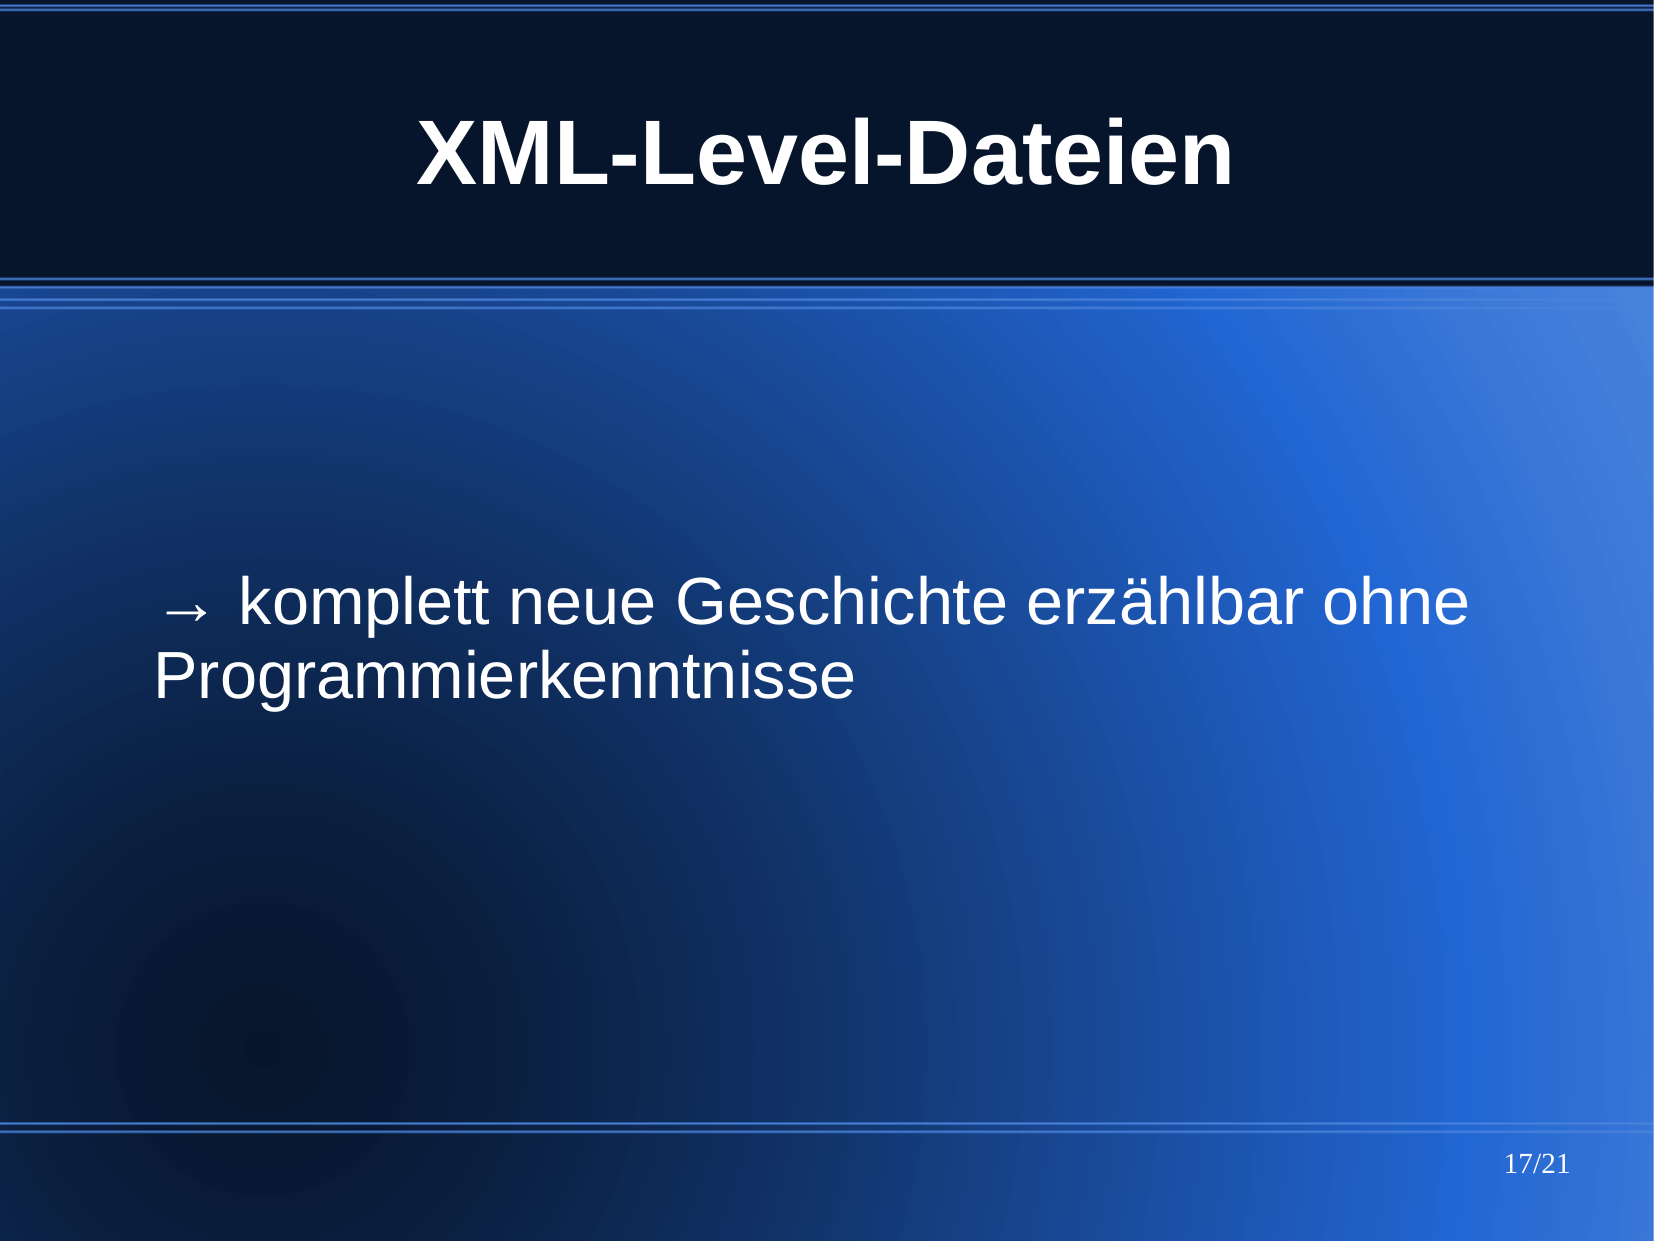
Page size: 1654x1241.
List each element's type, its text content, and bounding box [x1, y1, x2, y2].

picture [0, 0, 1654, 1241]
list → komplett neue Geschichte erzählbar ohne Programmierkenntnisse [82, 355, 1571, 1058]
title XML-Level-Dateien [82, 49, 1571, 257]
